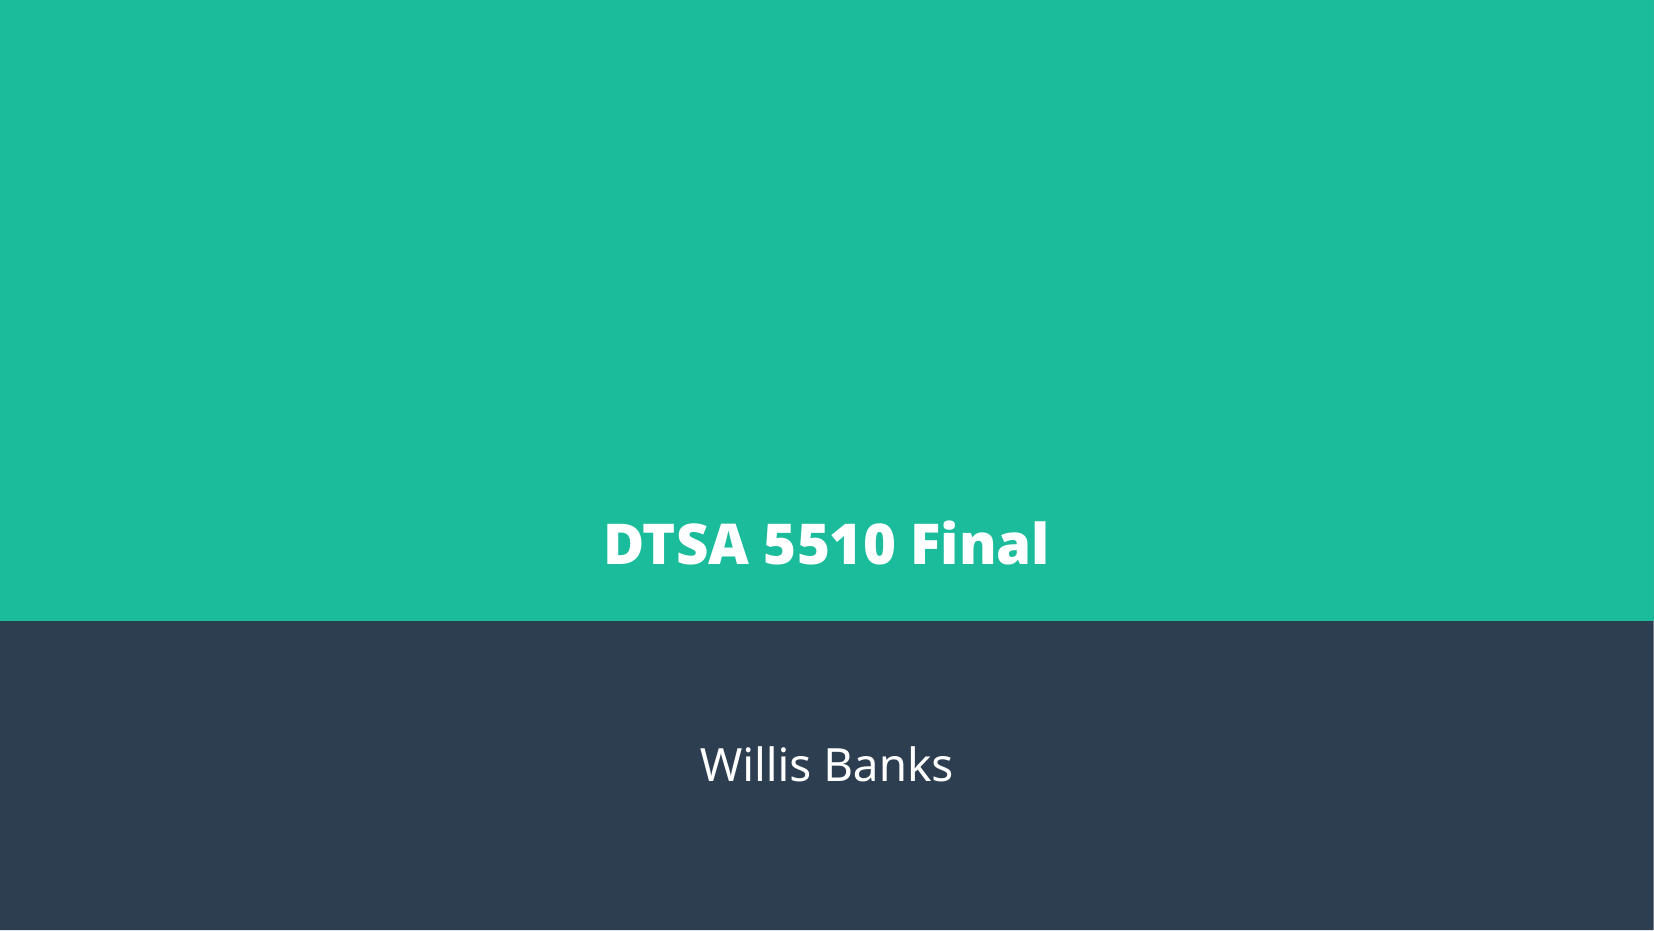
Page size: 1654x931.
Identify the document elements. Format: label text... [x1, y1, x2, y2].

subtitle Willis Banks [59, 642, 1595, 886]
title DTSA 5510 Final [59, 465, 1595, 583]
